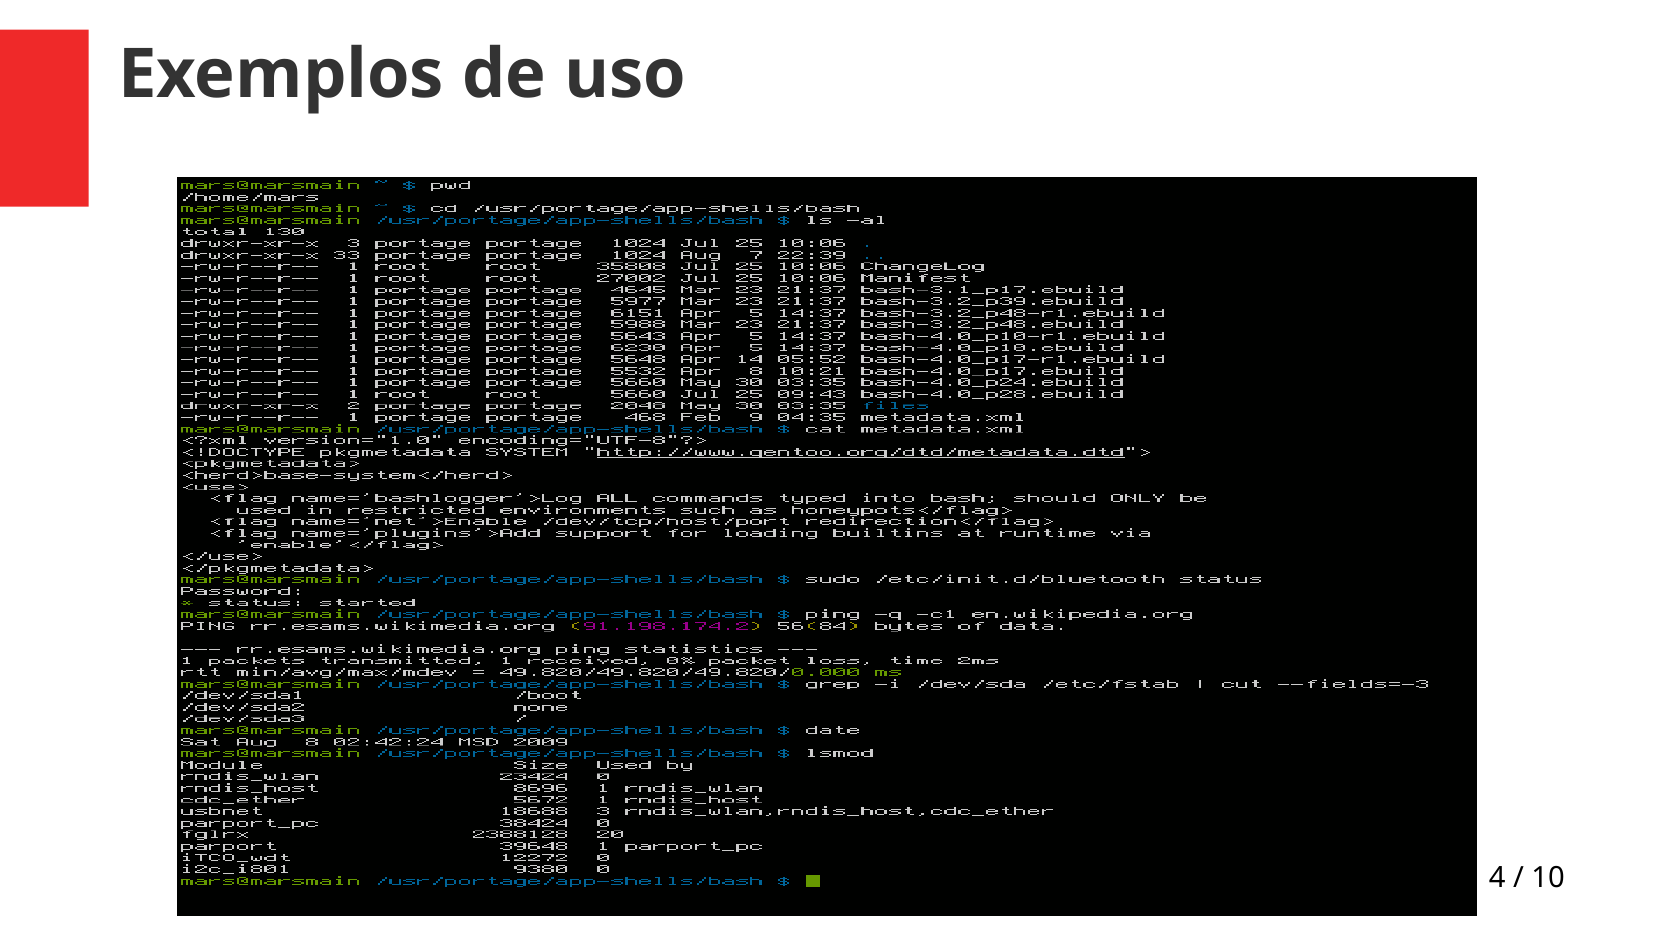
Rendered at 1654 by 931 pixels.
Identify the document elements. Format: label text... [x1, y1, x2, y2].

title Exemplos de uso [118, 24, 1595, 212]
picture [177, 177, 1477, 916]
